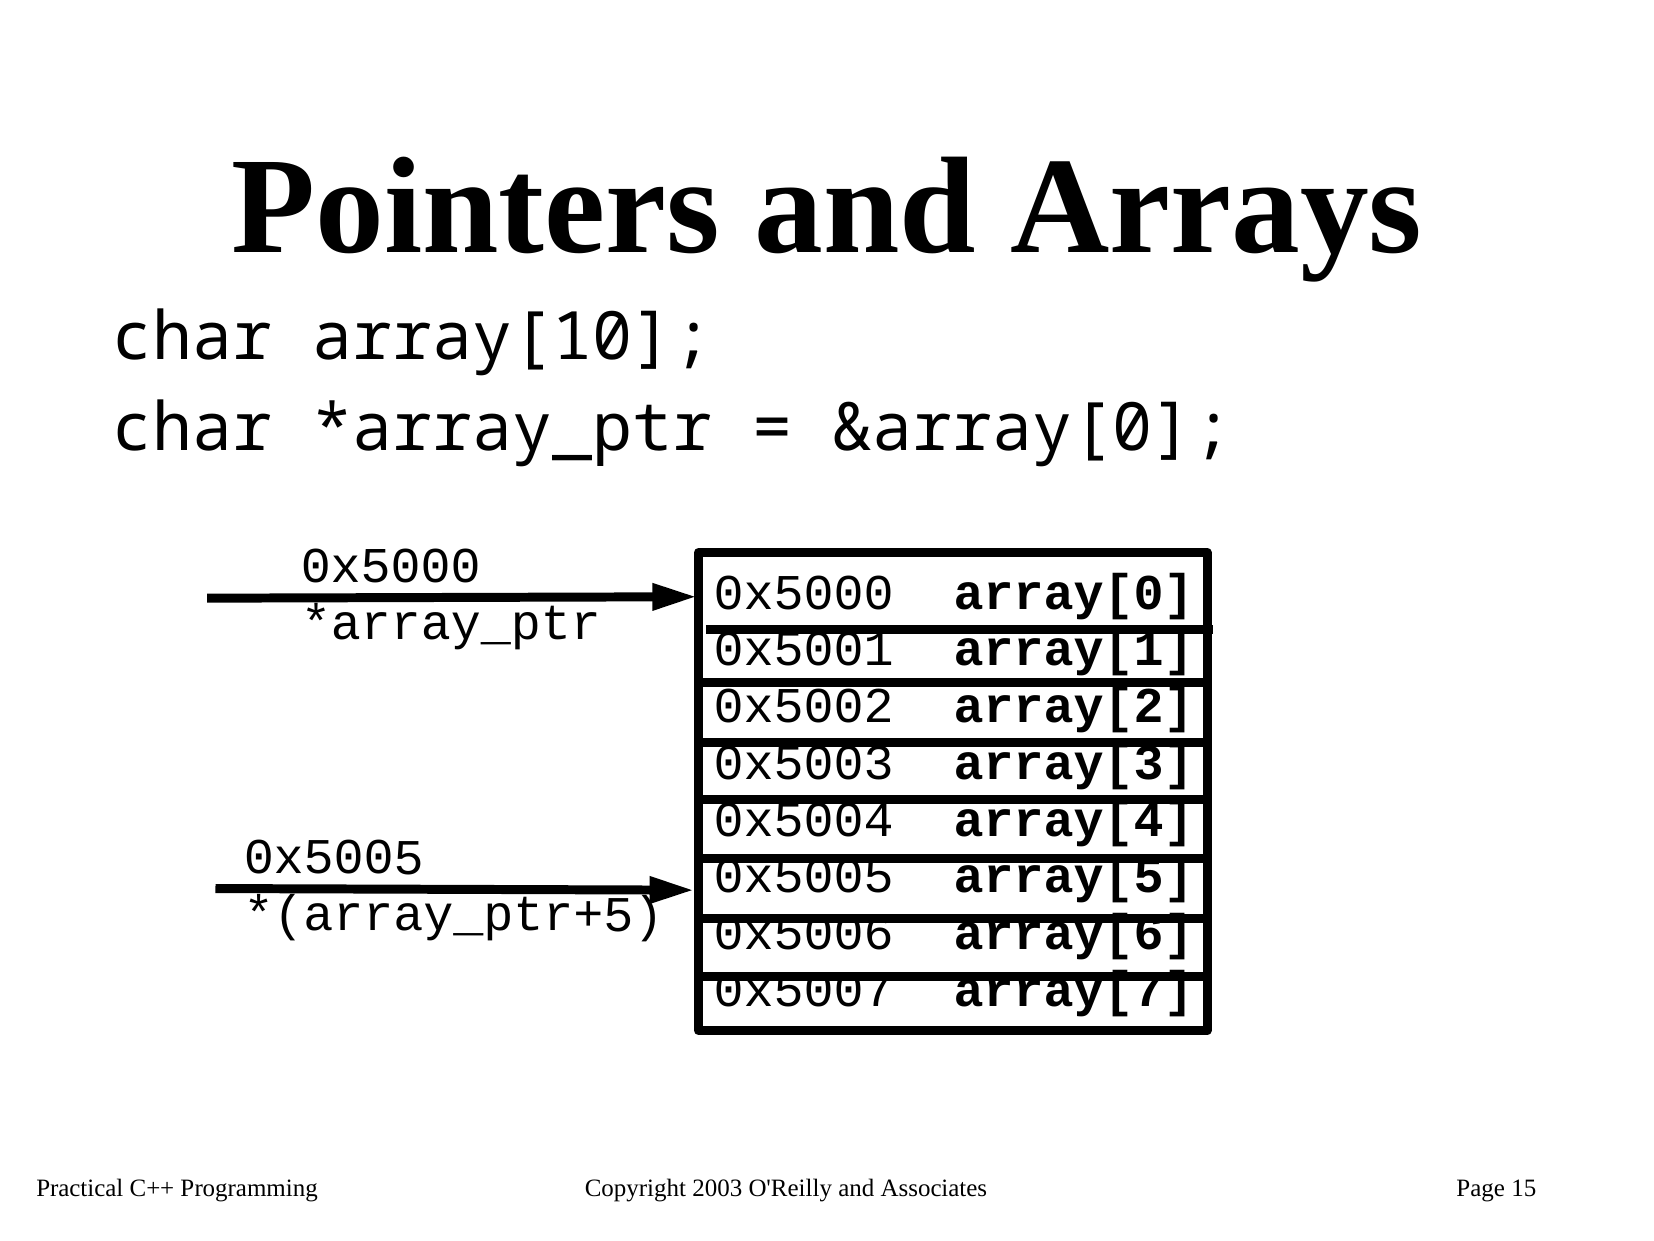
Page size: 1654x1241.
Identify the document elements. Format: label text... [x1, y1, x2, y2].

text_box 0x5000 array[0] 0x5001 array[1] 0x5002 array[2] 0x5003 array[3] 0x5004 array[4] 0x5005 array[5] 0x5006 array[6] 0x5007 array[7] [698, 552, 1208, 1031]
title Pointers and Arrays [121, 102, 1534, 311]
subtitle char array[10]; char *array_ptr = &array[0]; [112, 311, 1525, 548]
